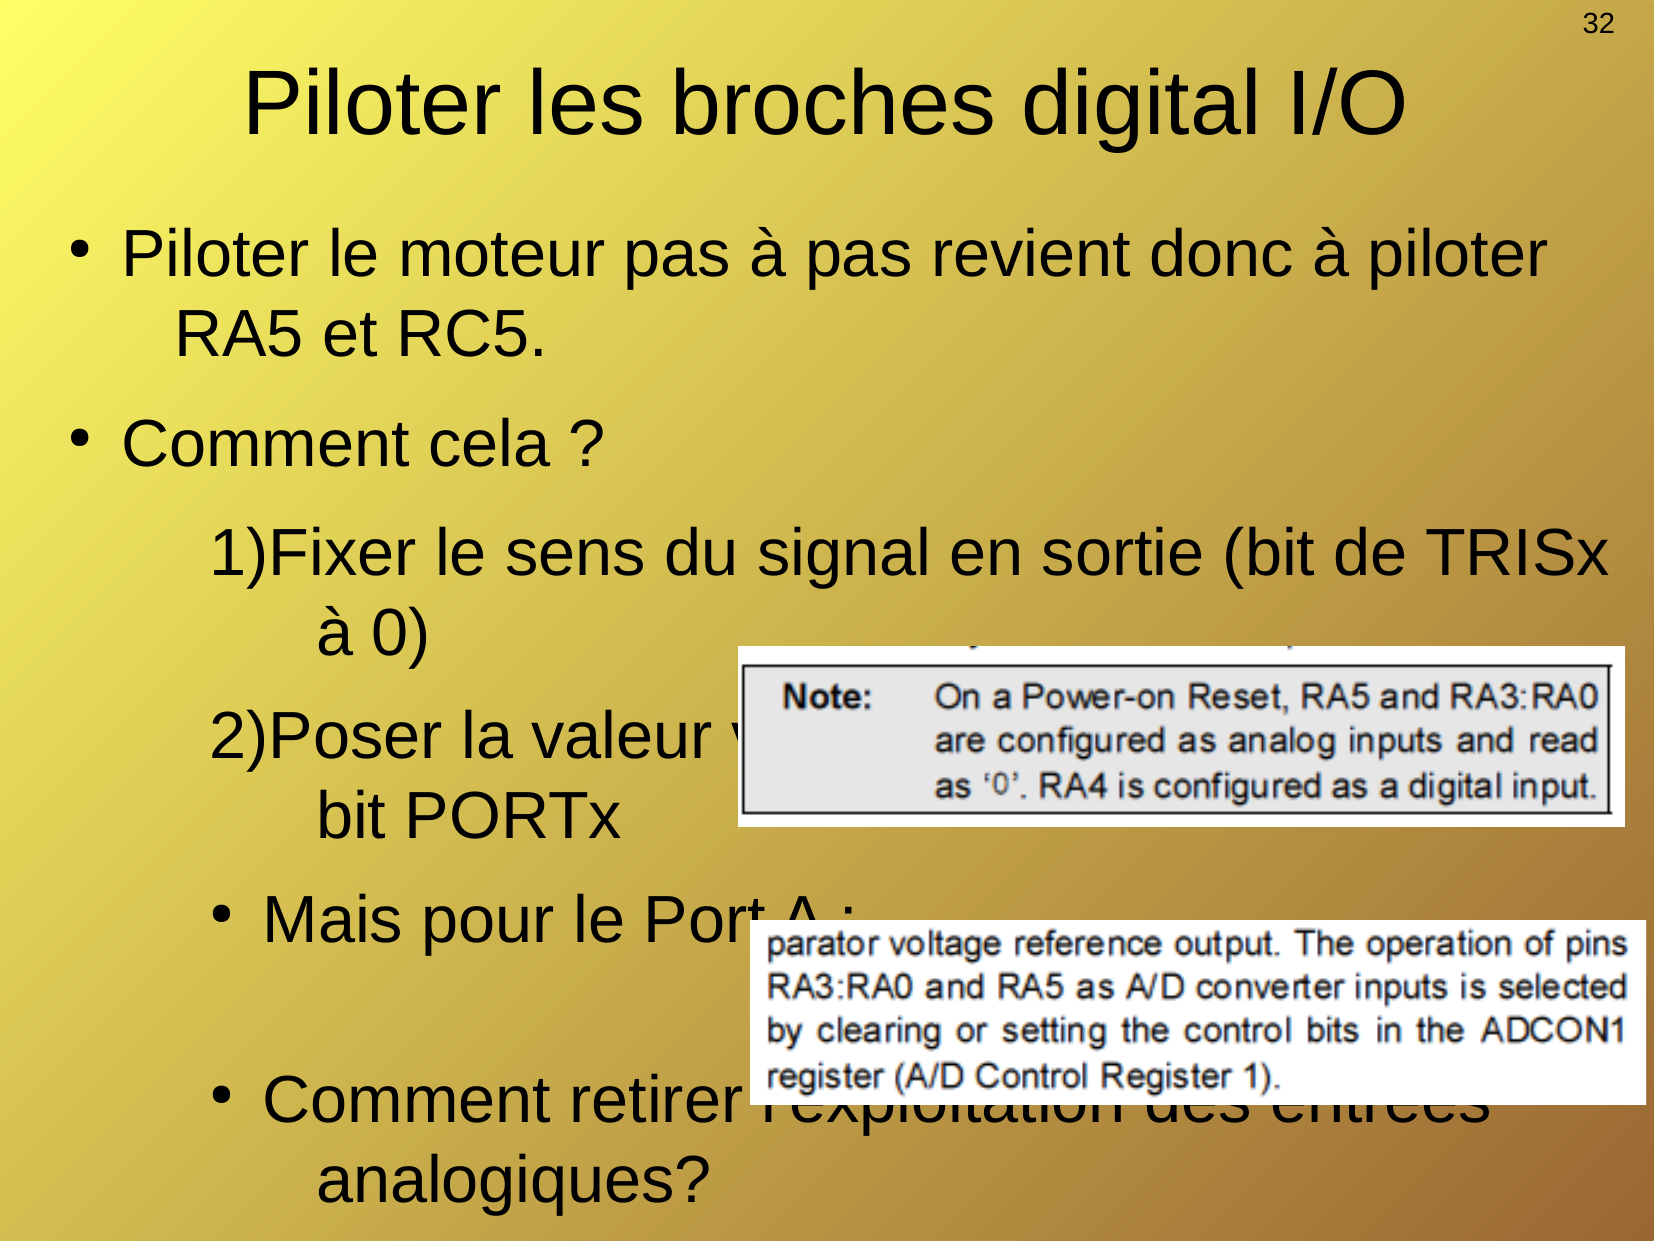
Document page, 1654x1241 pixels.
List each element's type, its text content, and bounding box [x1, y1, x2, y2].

list Piloter le moteur pas à pas revient donc à piloter RA5 et RC5. Comment cela ? Fixer le sens du signal en sortie (bit de TRISx à 0) Poser la valeur voulue pour la broche sur le bit PORTx Mais pour le Port A : Comment retirer l'exploitation des entrées analogiques? On indique que c'est par le registre ADCON1 [32, 210, 1642, 1196]
picture [750, 920, 1647, 1105]
picture [738, 646, 1625, 827]
title Piloter les broches digital I/O [82, 42, 1571, 146]
text_box <numéro> [1567, 0, 1654, 48]
